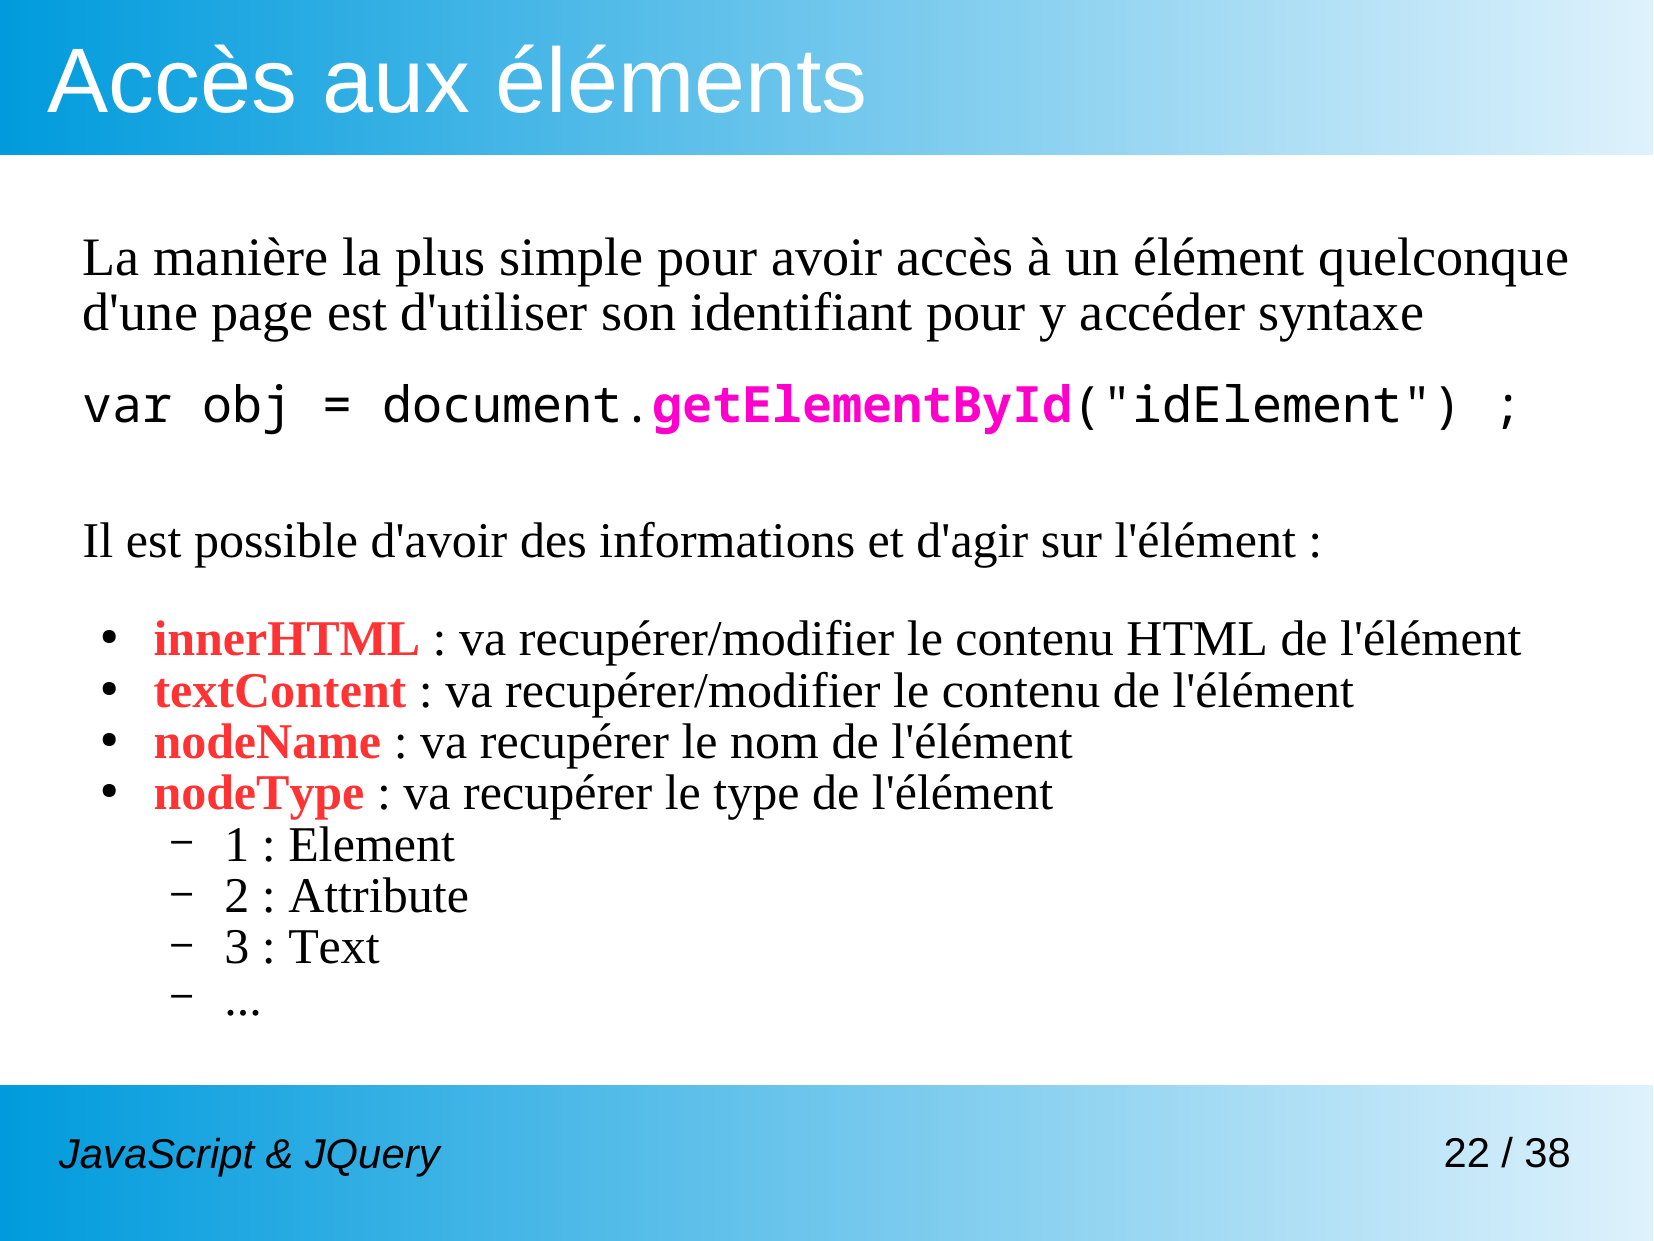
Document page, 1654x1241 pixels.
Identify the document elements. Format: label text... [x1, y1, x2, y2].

title Accès aux éléments [47, 28, 1536, 134]
text_box La manière la plus simple pour avoir accès à un élément quelconque d'une page est d'utiliser son identifiant pour y accéder syntaxe var obj = document.getElementById("idElement") ; Il est possible d'avoir des informations et d'agir sur l'élément : innerHTML : va recupérer/modifier le contenu HTML de l'élément textContent : va recupérer/modifier le contenu de l'élément nodeName : va recupérer le nom de l'élément nodeType : va recupérer le type de l'élément 1 : Element 2 : Attribute 3 : Text ... [82, 230, 1571, 1049]
